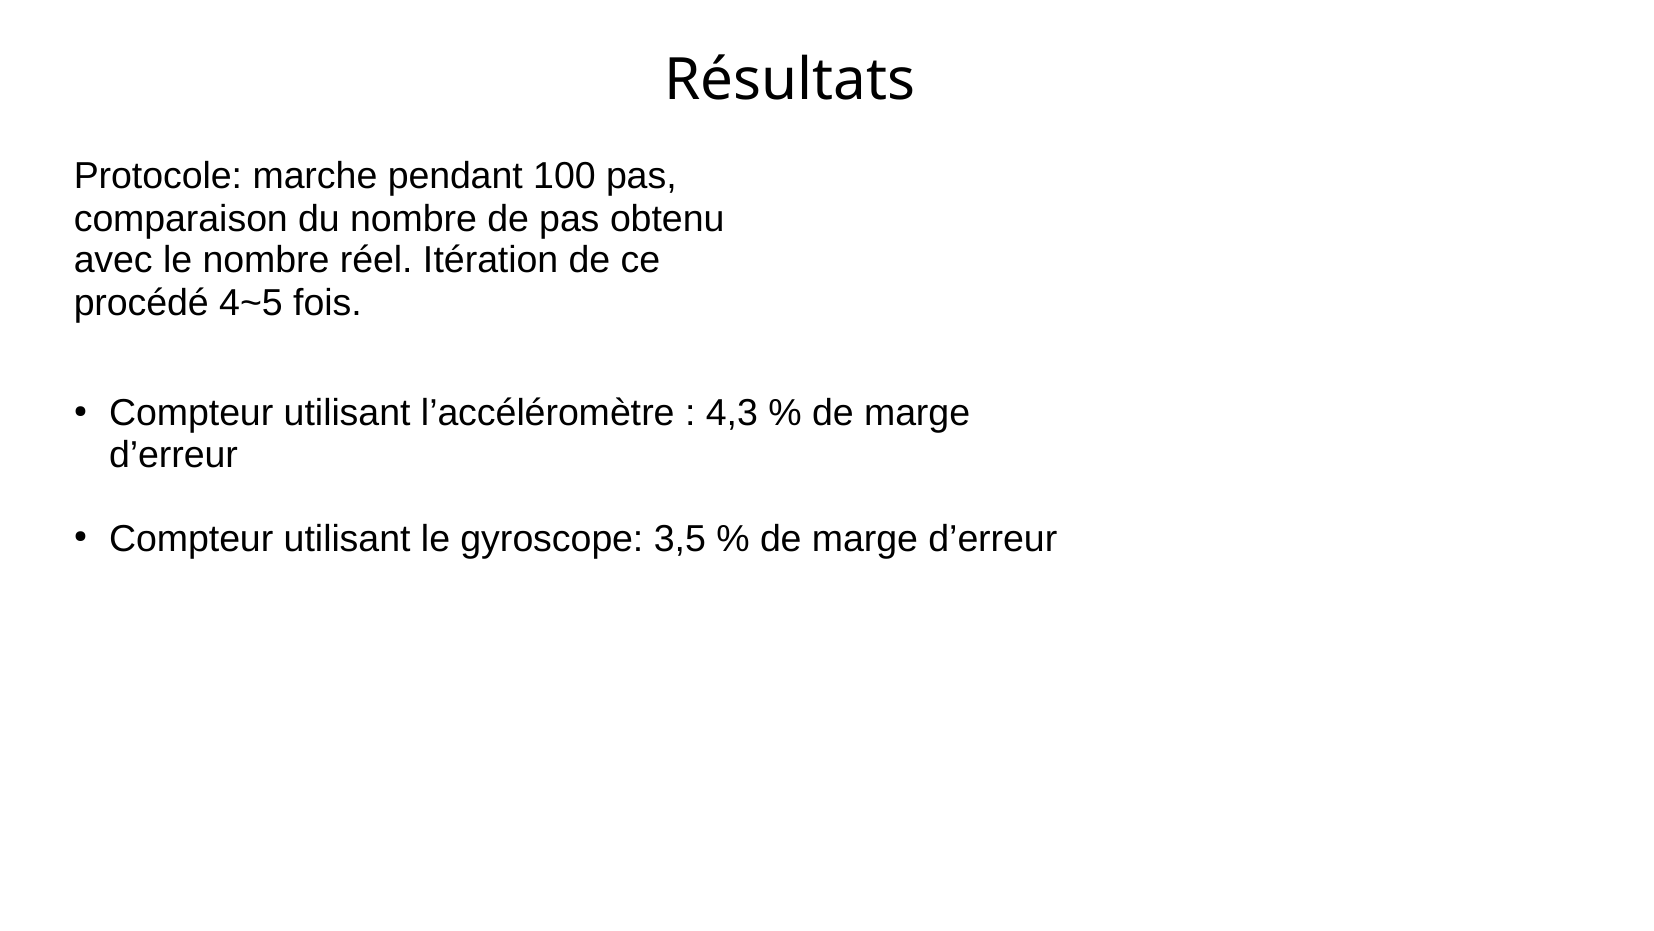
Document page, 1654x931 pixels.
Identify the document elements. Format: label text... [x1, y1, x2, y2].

text_box Résultats [649, 29, 975, 103]
text_box Protocole: marche pendant 100 pas, comparaison du nombre de pas obtenu avec le nombre réel. Itération de ce procédé 4~5 fois. [59, 147, 798, 331]
text_box Compteur utilisant l’accéléromètre : 4,3 % de marge d’erreur Compteur utilisant le gyroscope: 3,5 % de marge d’erreur [59, 383, 1093, 621]
